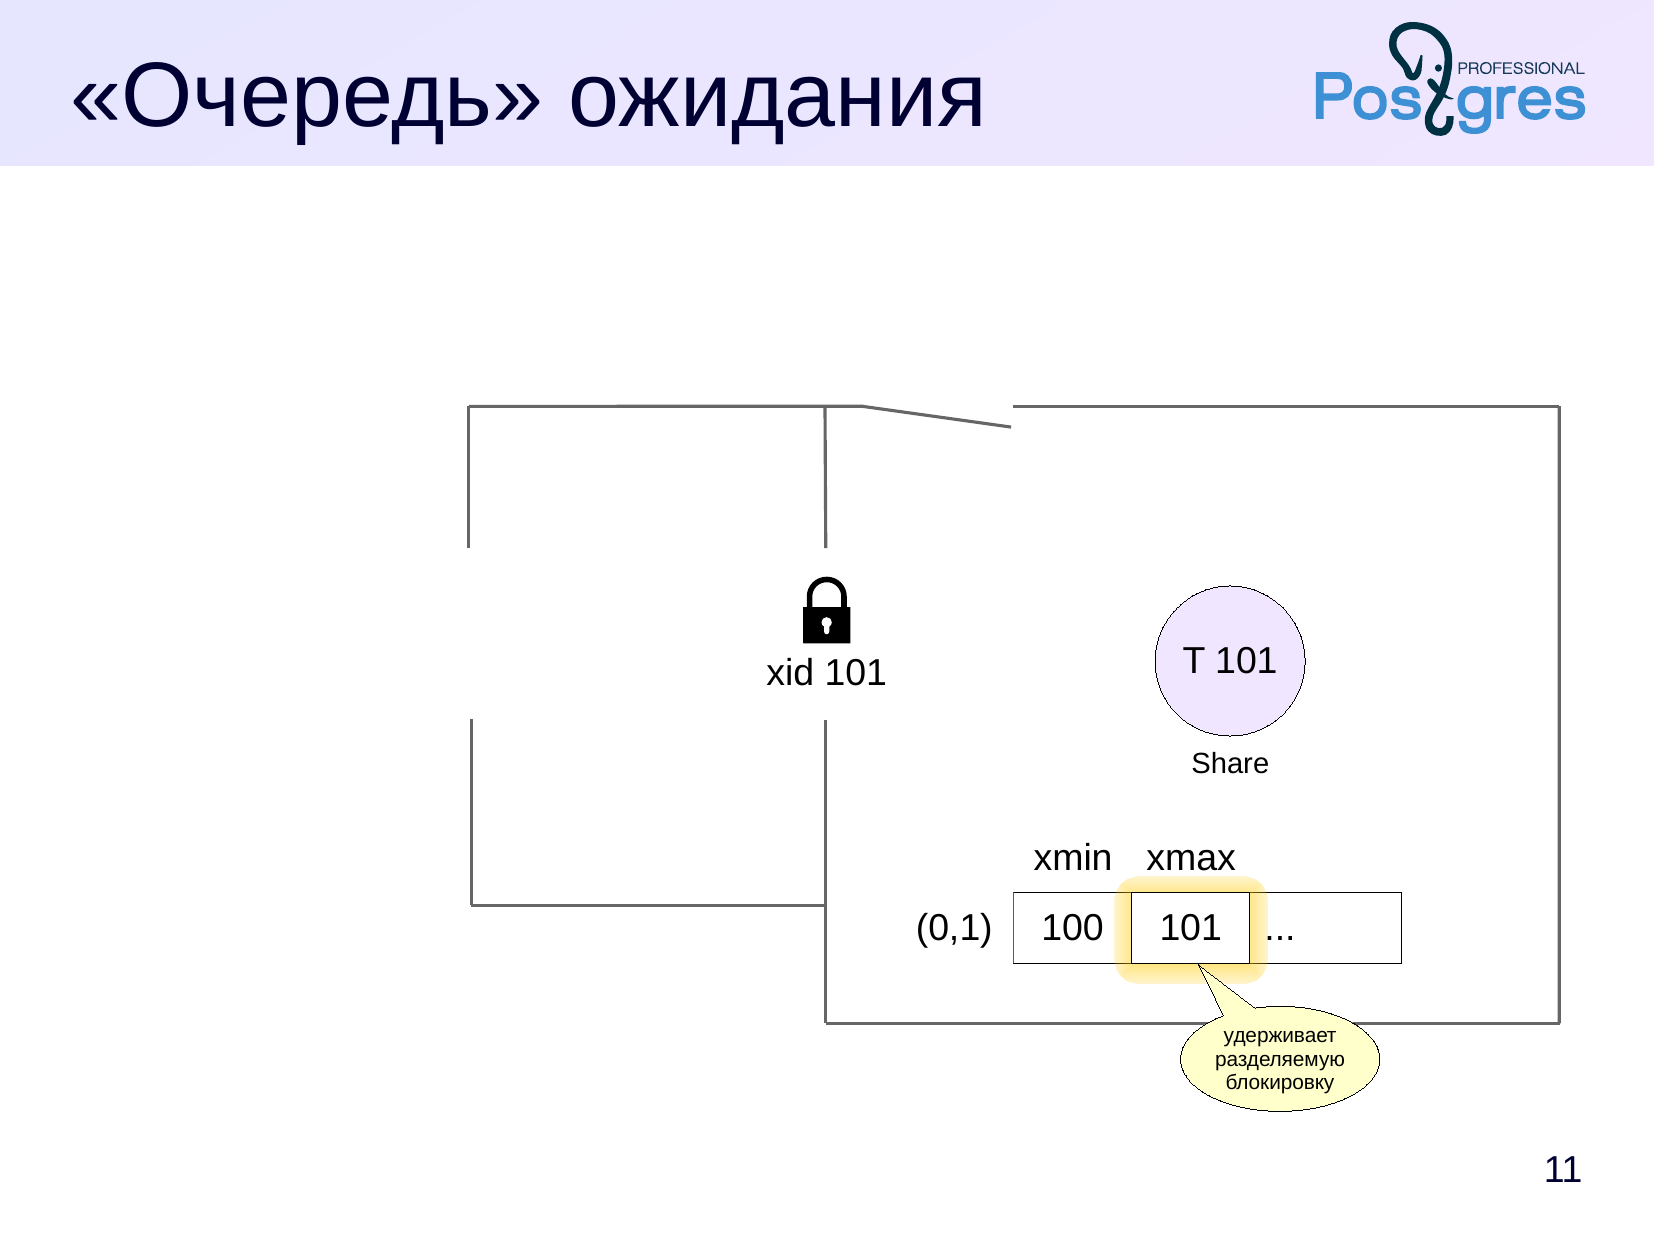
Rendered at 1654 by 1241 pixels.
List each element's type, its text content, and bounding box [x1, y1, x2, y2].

text_box удерживает разделяемую блокировку [1180, 964, 1380, 1112]
text_box 100 [1014, 892, 1116, 964]
text_box ... [1267, 892, 1402, 964]
text_box [821, 617, 832, 635]
picture [803, 576, 851, 637]
text_box xmax [1132, 821, 1251, 877]
text_box 101 [1131, 892, 1250, 964]
title «Очередь» ожидания [70, 43, 1241, 147]
text_box Share [1176, 739, 1285, 788]
text_box (0,1) [895, 892, 1014, 964]
text_box T 101 [1155, 585, 1306, 737]
text_box xmin [1013, 821, 1132, 892]
text_box xid 101 [741, 637, 913, 708]
text_box [1114, 876, 1268, 984]
